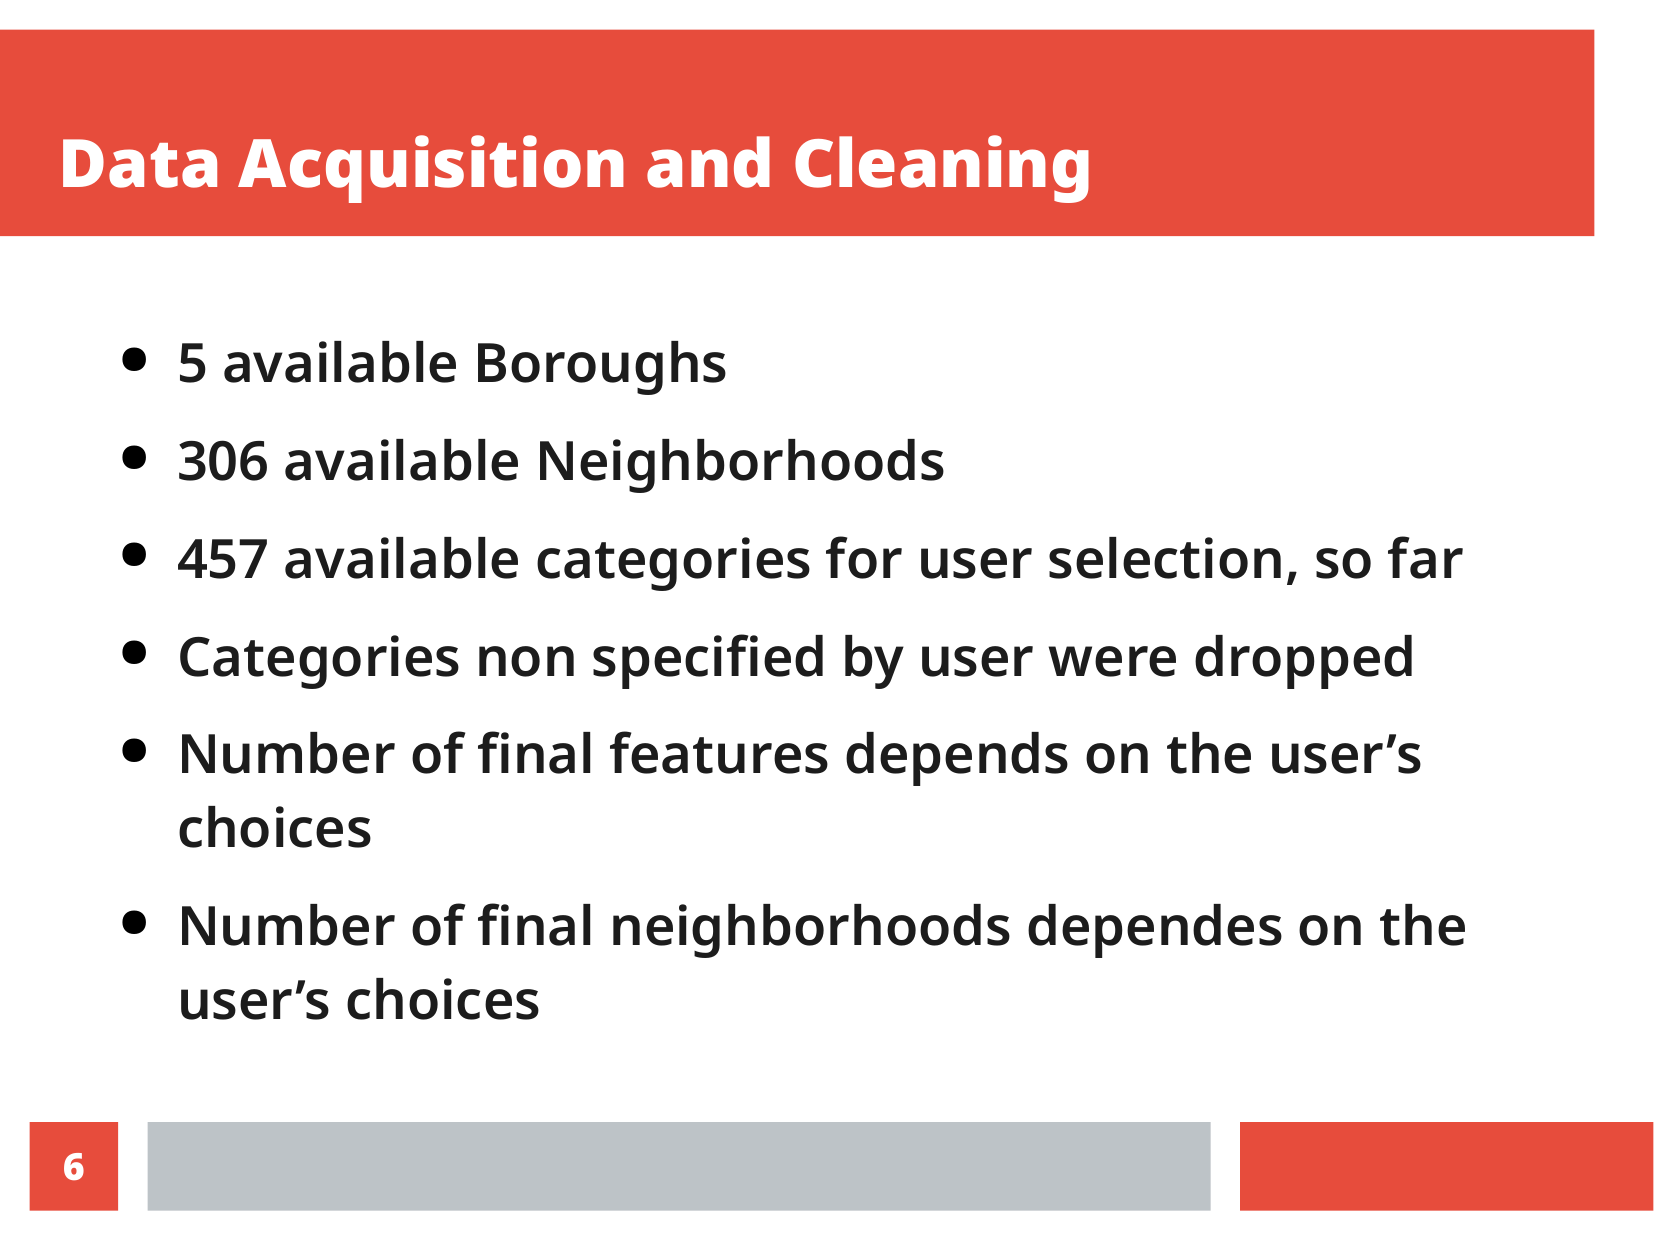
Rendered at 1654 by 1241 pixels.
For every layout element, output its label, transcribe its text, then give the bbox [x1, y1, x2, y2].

title Data Acquisition and Cleaning [59, 59, 1595, 207]
list 5 available Boroughs 306 available Neighborhoods 457 available categories for user selection, so far Categories non specified by user were dropped Number of final features depends on the user’s choices Number of final neighborhoods dependes on the user’s choices [59, 324, 1565, 1093]
